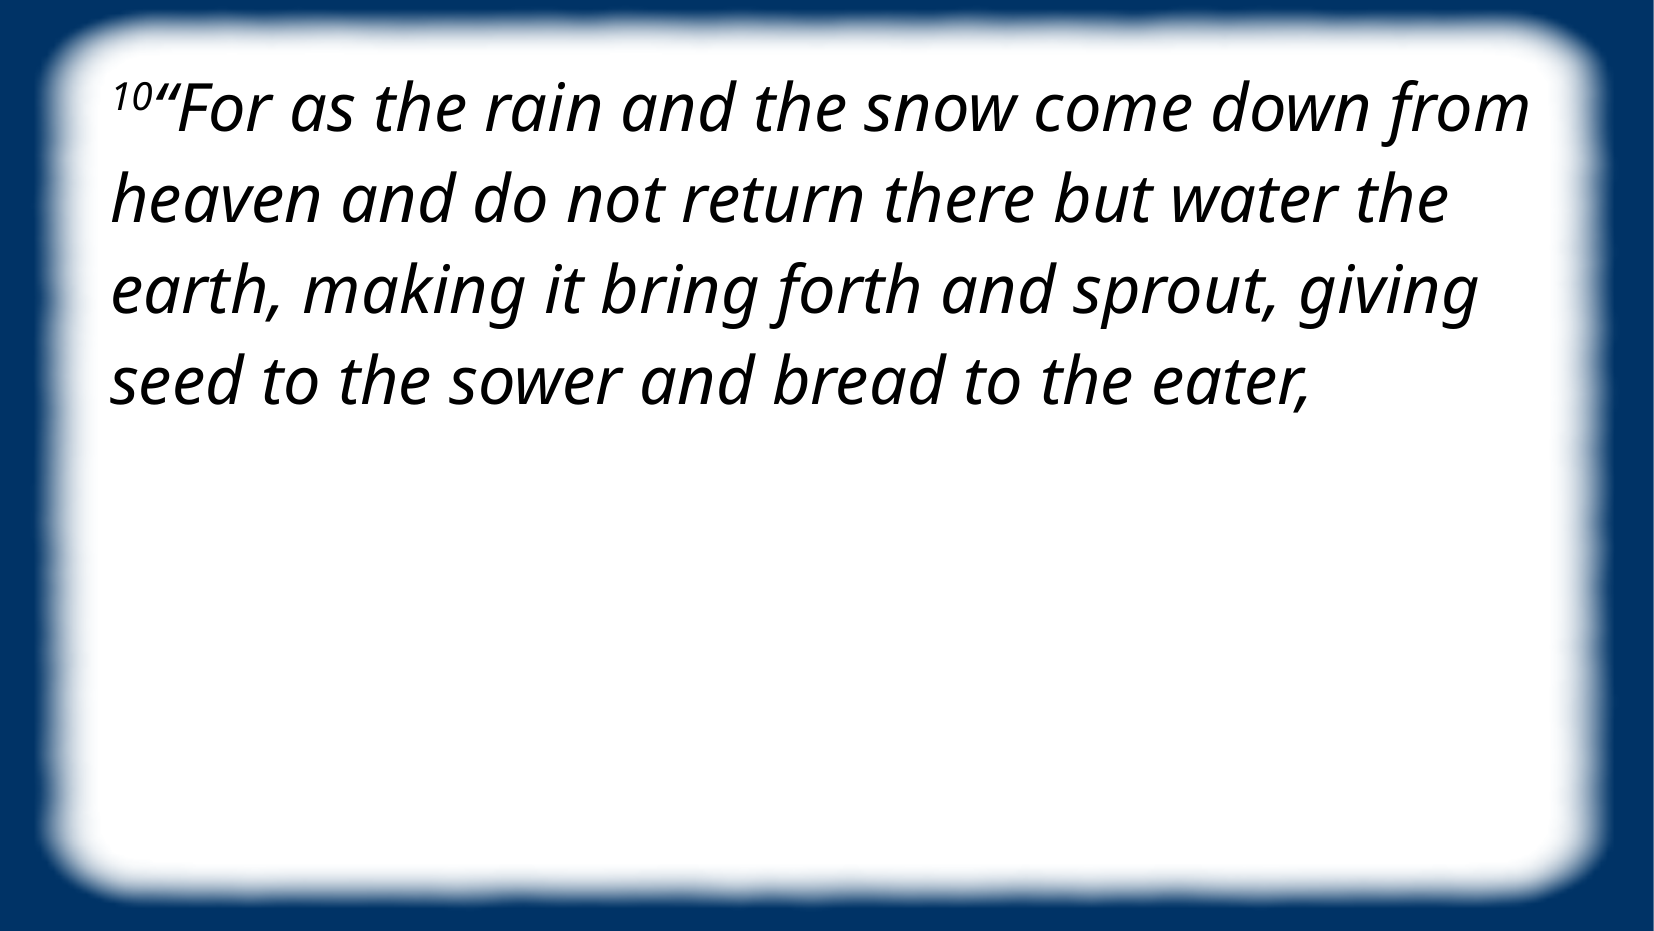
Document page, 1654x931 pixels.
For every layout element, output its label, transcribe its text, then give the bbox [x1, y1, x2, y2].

picture [0, 0, 1654, 931]
text_box 10“For as the rain and the snow come down from heaven and do not return there but water the earth, making it bring forth and sprout, giving seed to the sower and bread to the eater, [95, 53, 1566, 429]
